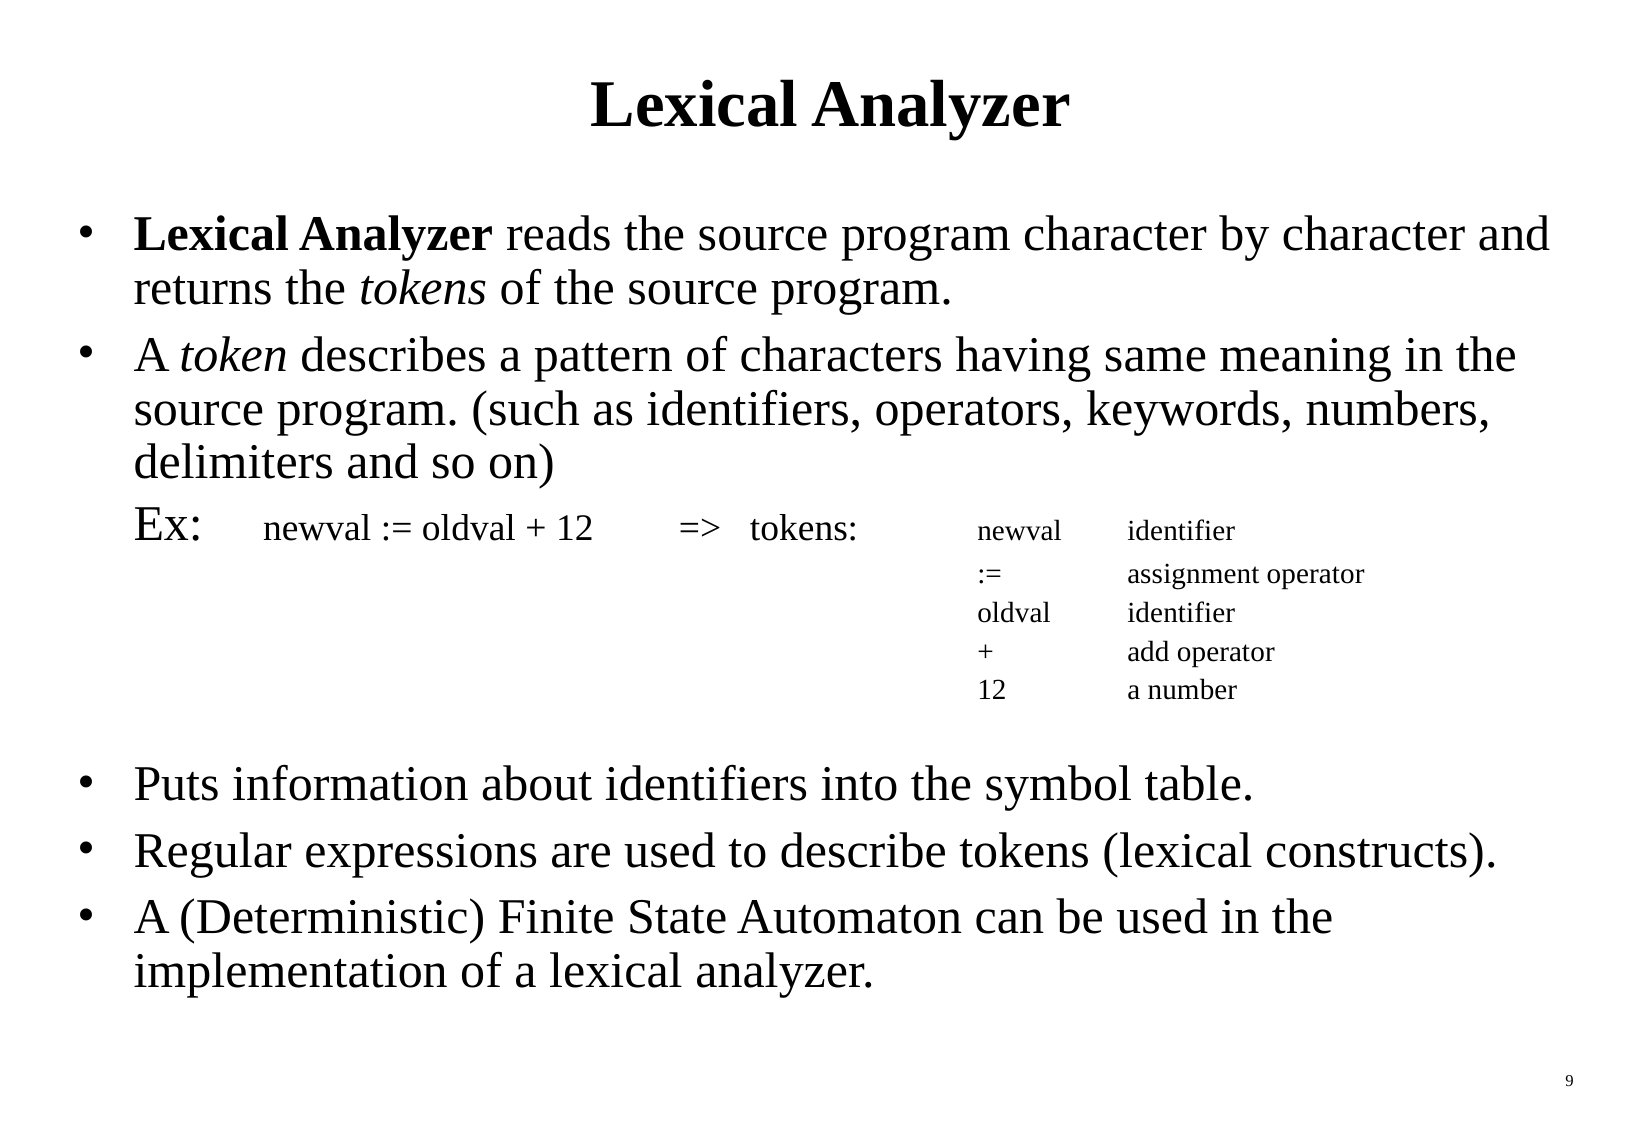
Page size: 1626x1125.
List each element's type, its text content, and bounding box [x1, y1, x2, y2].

title Lexical Analyzer [62, 24, 1600, 175]
list Lexical Analyzer reads the source program character by character and returns the tokens of the source program. A token describes a pattern of characters having same meaning in the source program. (such as identifiers, operators, keywords, numbers, delimiters and so on) Ex: newval := oldval + 12 => tokens: newval identifier := assignment operator oldval identifier + add operator 12 a number Puts information about identifiers into the symbol table. Regular expressions are used to describe tokens (lexical constructs). A (Deterministic) Finite State Automaton can be used in the implementation of a lexical analyzer. [62, 199, 1600, 1038]
text_box <number> [1250, 1062, 1589, 1101]
